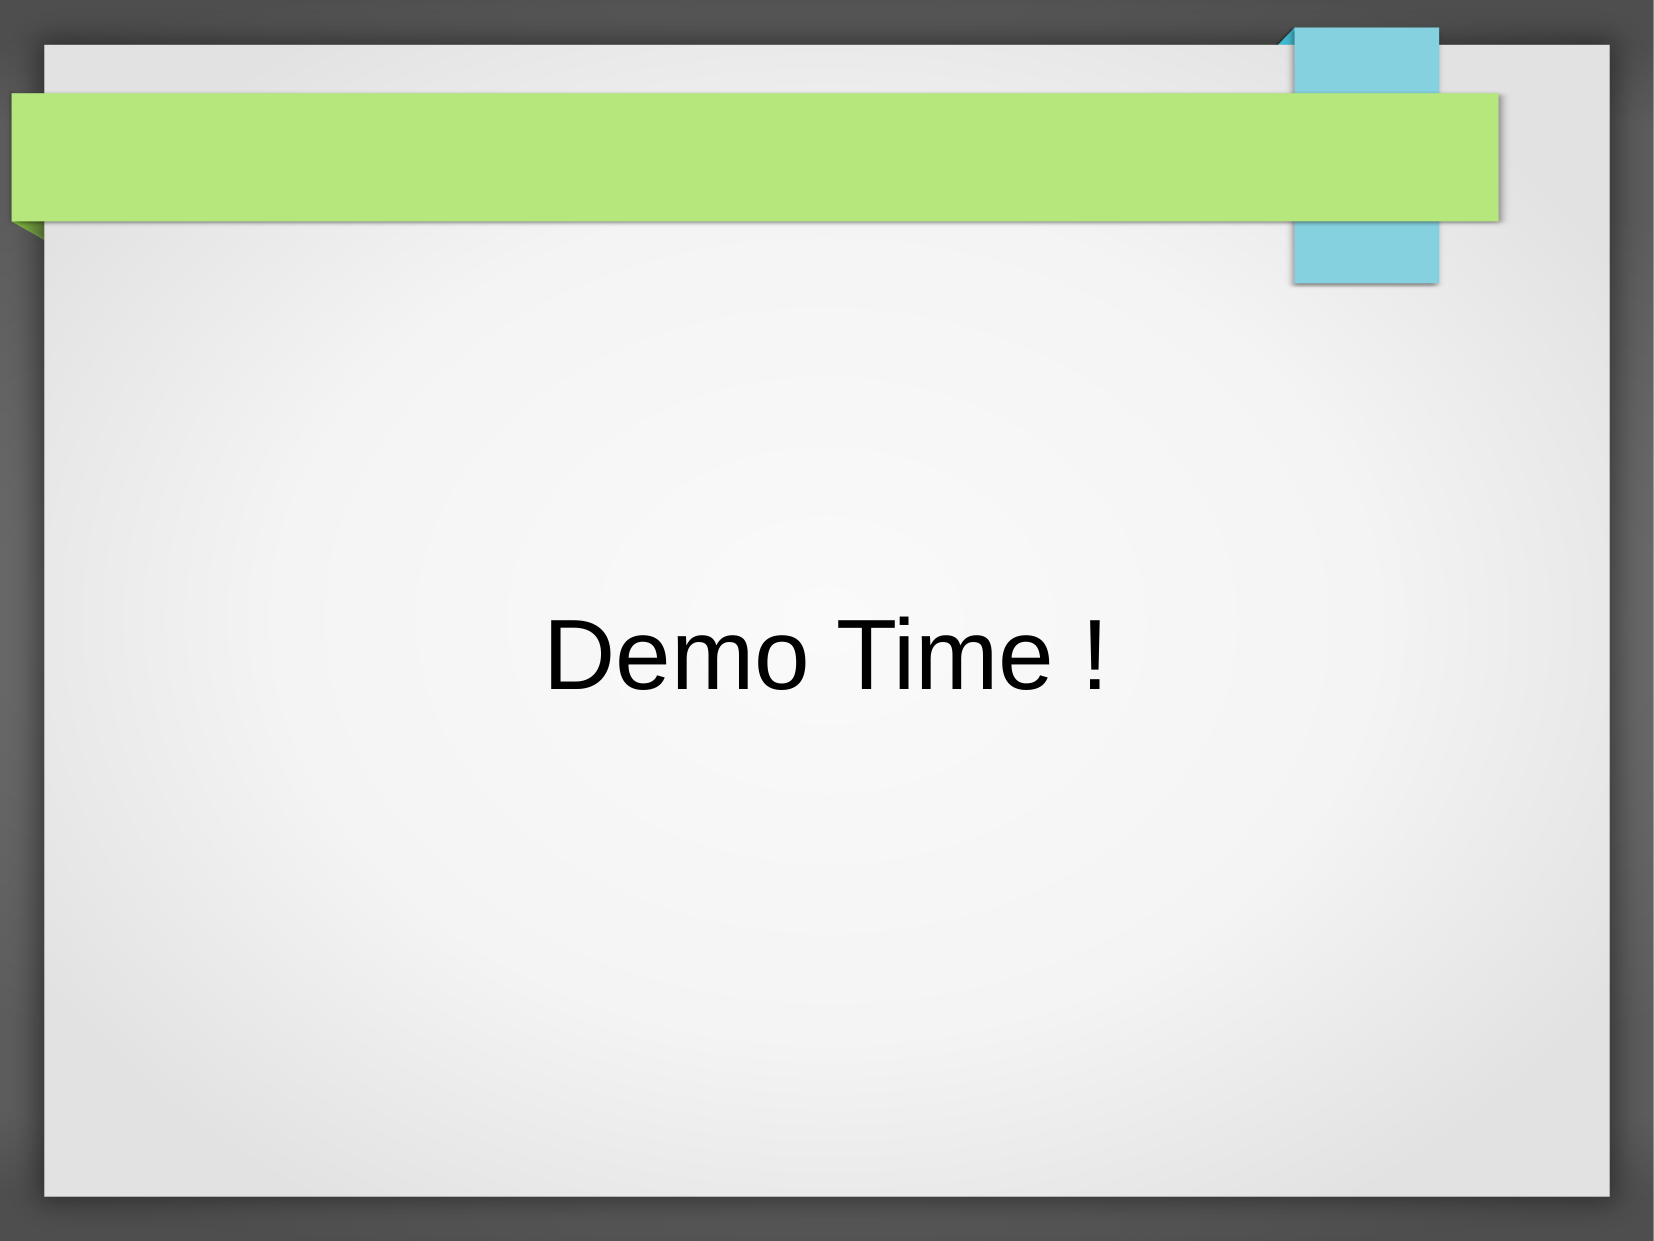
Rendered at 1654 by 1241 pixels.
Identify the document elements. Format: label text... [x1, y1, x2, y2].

picture [0, 0, 1654, 1241]
subtitle Demo Time ! [82, 295, 1571, 1015]
